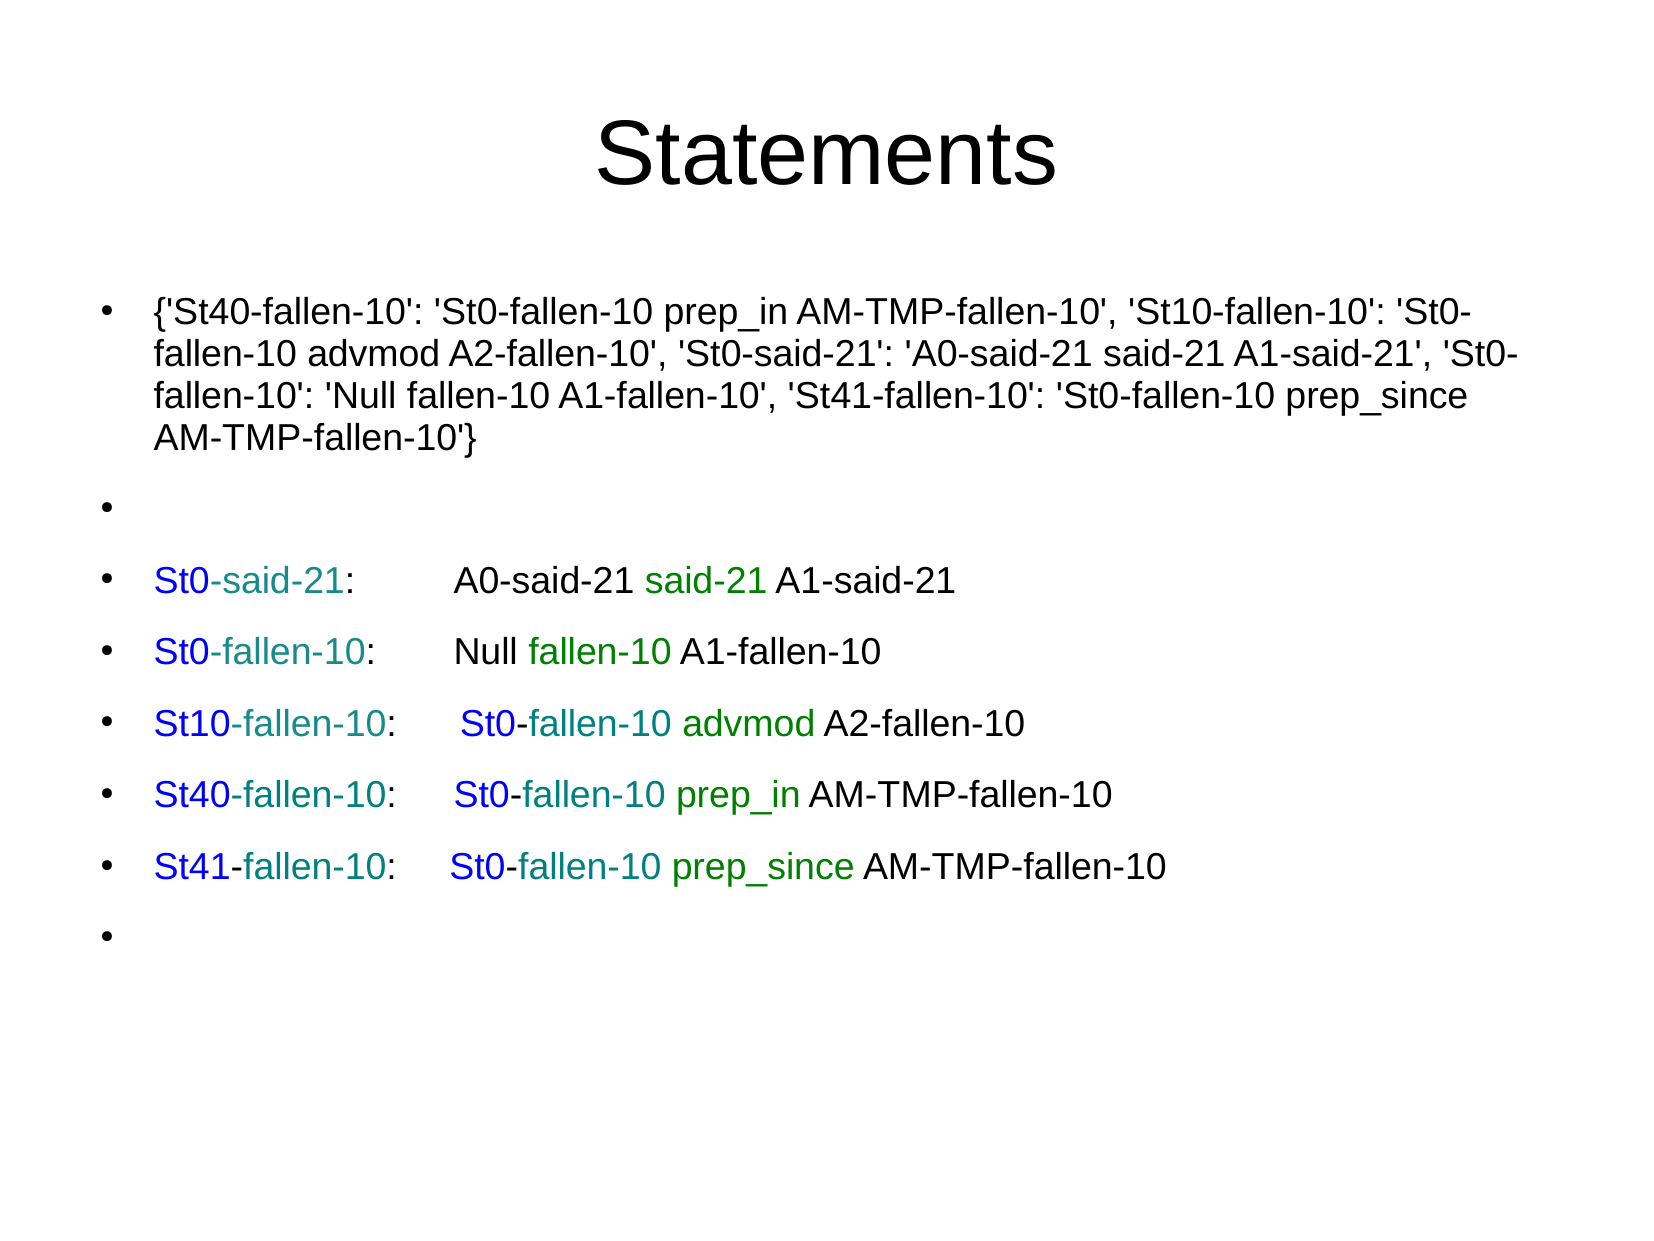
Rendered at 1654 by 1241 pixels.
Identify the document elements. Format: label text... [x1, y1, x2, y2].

title Statements [82, 49, 1571, 257]
list {'St40-fallen-10': 'St0-fallen-10 prep_in AM-TMP-fallen-10', 'St10-fallen-10': 'St0-fallen-10 advmod A2-fallen-10', 'St0-said-21': 'A0-said-21 said-21 A1-said-21', 'St0-fallen-10': 'Null fallen-10 A1-fallen-10', 'St41-fallen-10': 'St0-fallen-10 prep_since AM-TMP-fallen-10'} St0-said-21: A0-said-21 said-21 A1-said-21 St0-fallen-10: Null fallen-10 A1-fallen-10 St10-fallen-10: St0-fallen-10 advmod A2-fallen-10 St40-fallen-10: St0-fallen-10 prep_in AM-TMP-fallen-10 St41-fallen-10: St0-fallen-10 prep_since AM-TMP-fallen-10 [82, 290, 1538, 1010]
